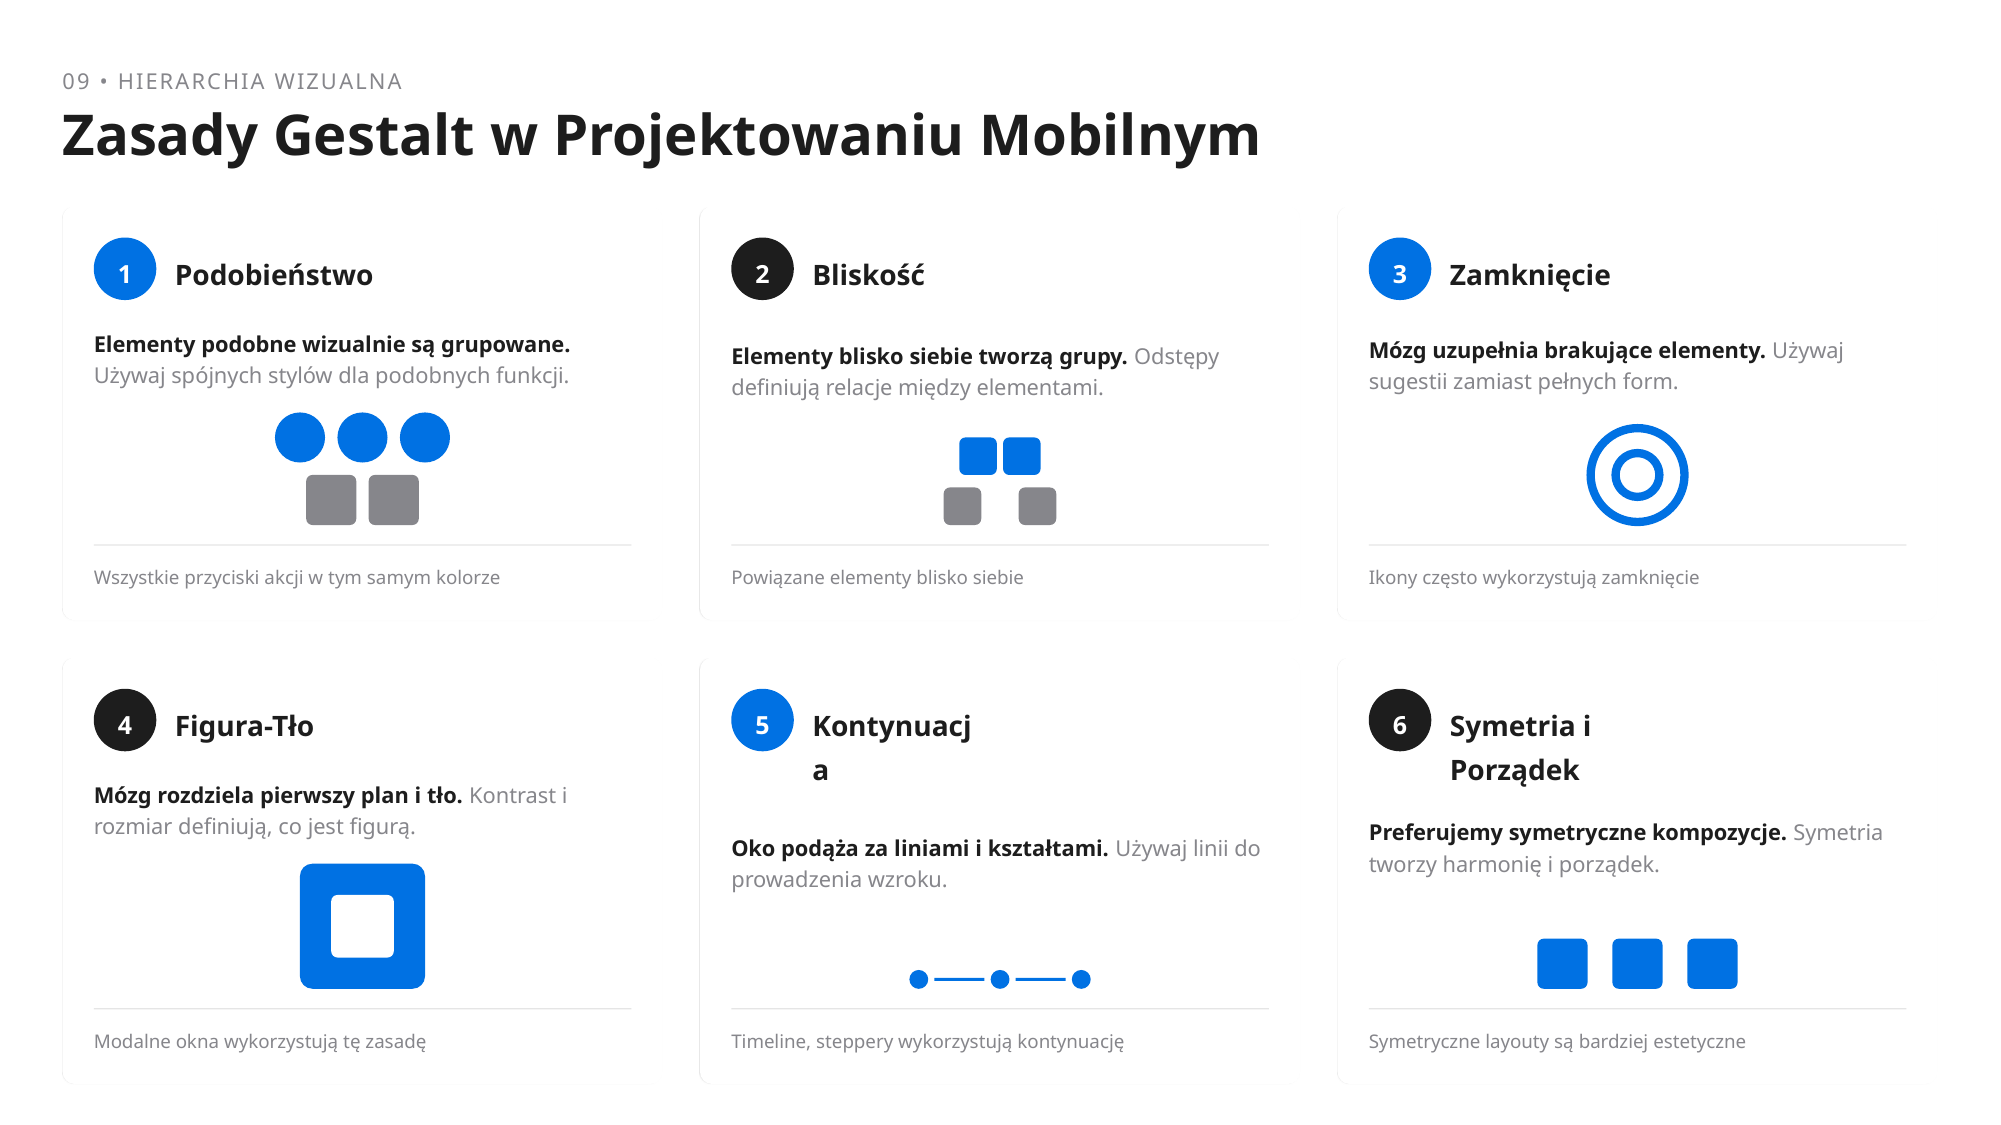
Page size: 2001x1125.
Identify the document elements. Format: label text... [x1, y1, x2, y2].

text_box [62, 206, 663, 621]
text_box Elementy blisko siebie tworzą grupy. Odstępy definiują relacje między elementami. [731, 325, 1280, 413]
text_box Symetria i Porządek [1450, 698, 1720, 742]
text_box Podobieństwo [175, 247, 375, 291]
text_box Modalne okna wykorzystują tę zasadę [94, 1027, 641, 1052]
text_box Ikony często wykorzystują zamknięcie [1369, 564, 1916, 589]
text_box [699, 206, 1301, 621]
text_box Oko podąża za liniami i kształtami. Używaj linii do prowadzenia wzroku. [731, 776, 1280, 945]
text_box Zamknięcie [1450, 247, 1613, 291]
text_box Bliskość [812, 247, 934, 291]
text_box Zasady Gestalt w Projektowaniu Mobilnym [62, 106, 1966, 169]
text_box Wszystkie przyciski akcji w tym samym kolorze [94, 564, 641, 589]
text_box 09 • HIERARCHIA WIZUALNA [62, 62, 1948, 94]
text_box 2 [725, 238, 800, 300]
text_box [699, 657, 1301, 1085]
text_box [1337, 206, 1938, 621]
text_box [62, 657, 663, 1085]
text_box Mózg rozdziela pierwszy plan i tło. Kontrast i rozmiar definiują, co jest figurą. [94, 776, 642, 839]
text_box 5 [725, 689, 800, 751]
text_box Powiązane elementy blisko siebie [731, 564, 1278, 589]
text_box Timeline, steppery wykorzystują kontynuację [731, 1027, 1278, 1052]
text_box 6 [1363, 689, 1438, 751]
text_box 3 [1363, 238, 1438, 300]
text_box Mózg uzupełnia brakujące elementy. Używaj sugestii zamiast pełnych form. [1369, 325, 1917, 400]
text_box Preferujemy symetryczne kompozycje. Symetria tworzy harmonię i porządek. [1369, 776, 1917, 914]
text_box Symetryczne layouty są bardziej estetyczne [1369, 1027, 1916, 1052]
text_box 1 [88, 238, 163, 300]
text_box [1337, 657, 1938, 1085]
text_box Elementy podobne wizualnie są grupowane. Używaj spójnych stylów dla podobnych funkcji. [94, 325, 642, 388]
text_box 4 [88, 689, 163, 751]
text_box Figura-Tło [175, 698, 327, 742]
text_box Kontynuacja [812, 698, 986, 742]
